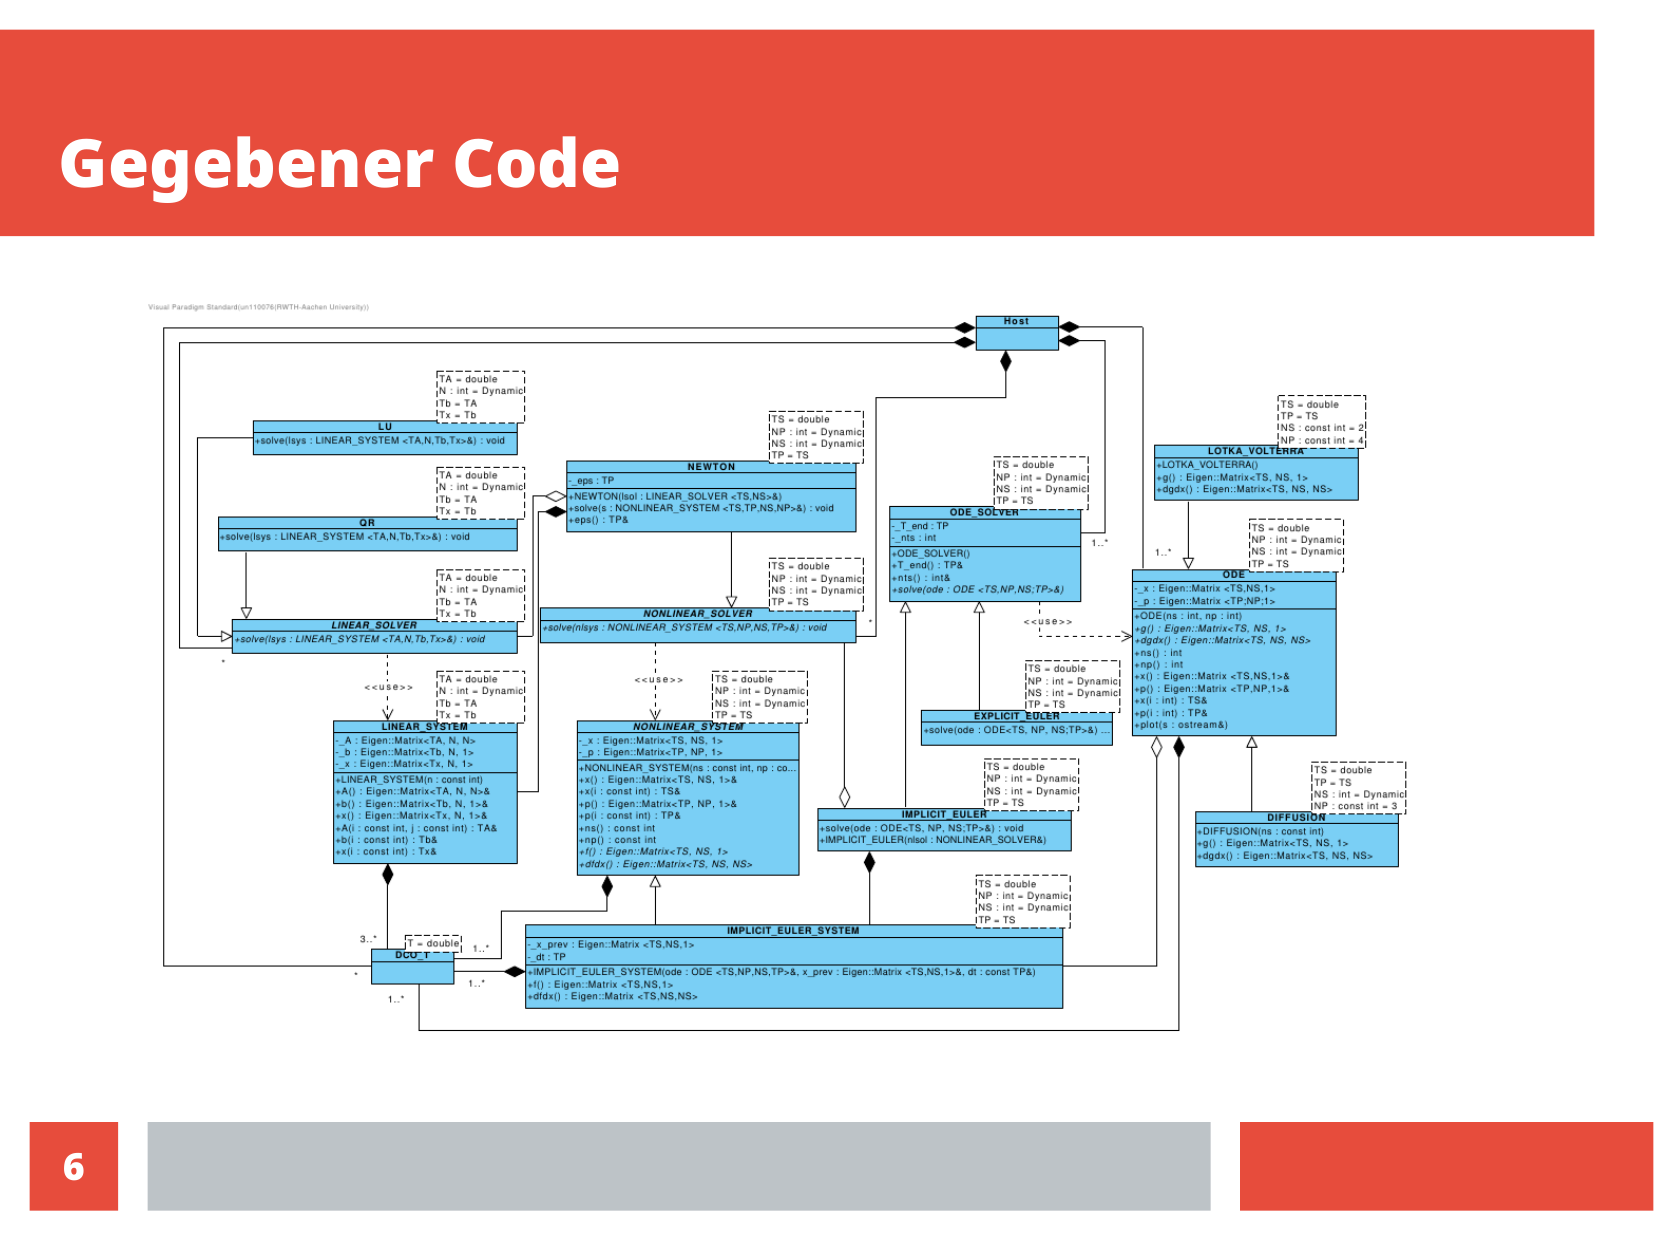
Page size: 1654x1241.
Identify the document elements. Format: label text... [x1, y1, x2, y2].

title Gegebener Code [59, 59, 1595, 207]
picture [102, 282, 1438, 1105]
